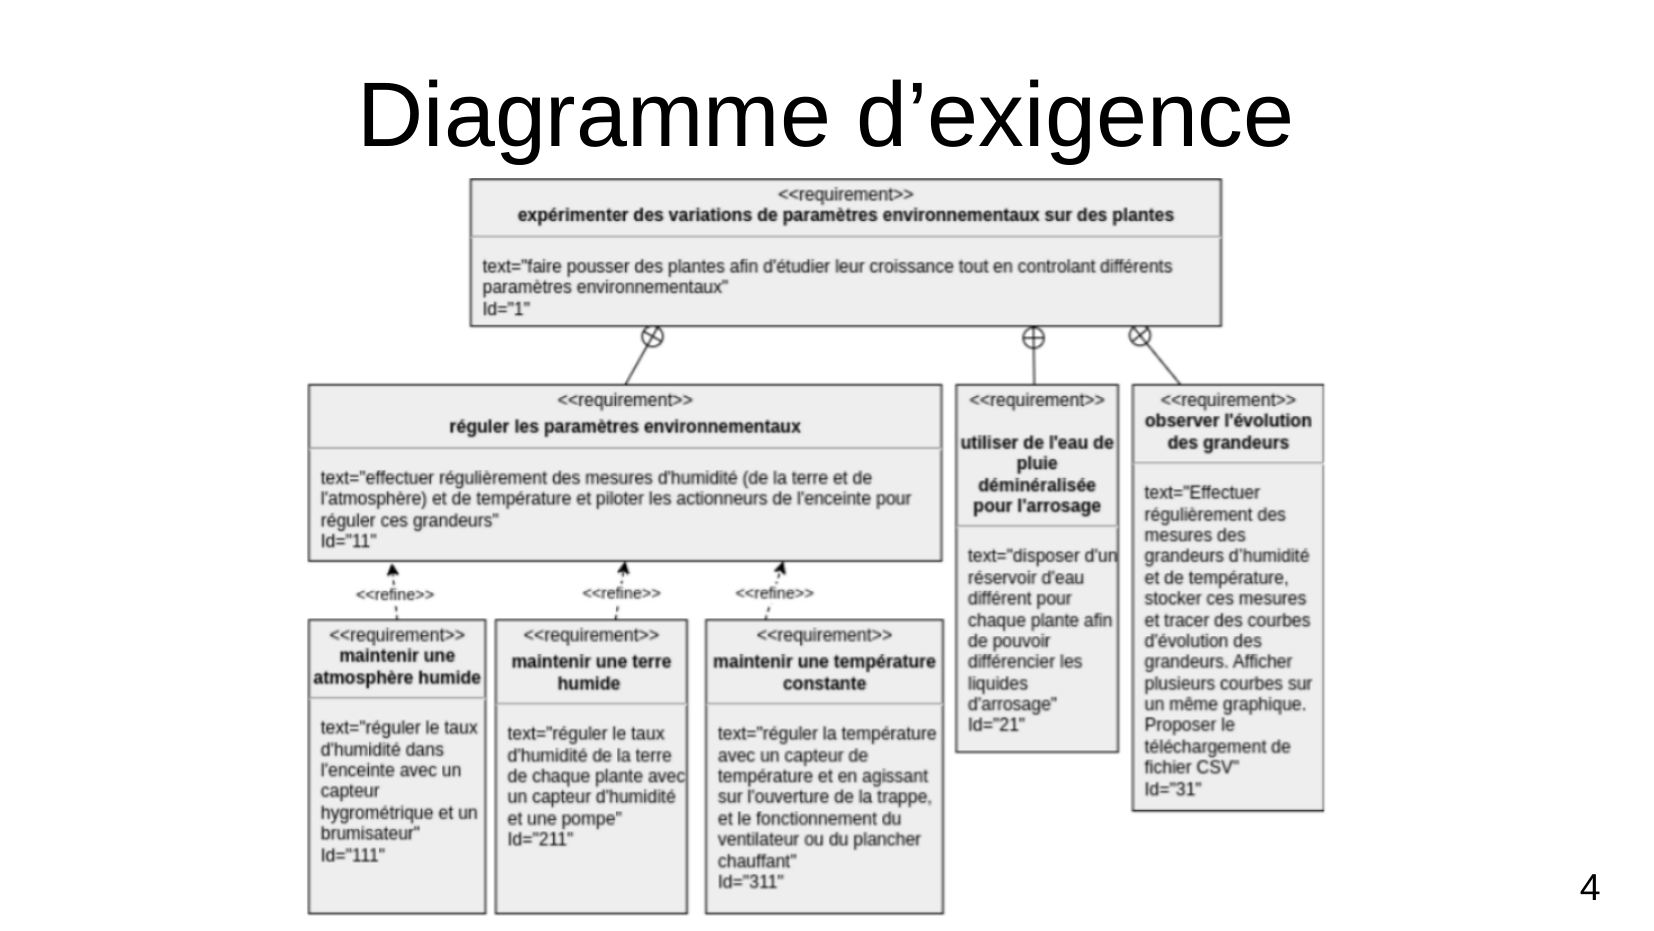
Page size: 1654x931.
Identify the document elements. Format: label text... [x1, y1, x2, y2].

title Diagramme d’exigence [82, 37, 1571, 193]
picture [236, 177, 1392, 916]
text_box 4 [1564, 858, 1625, 916]
